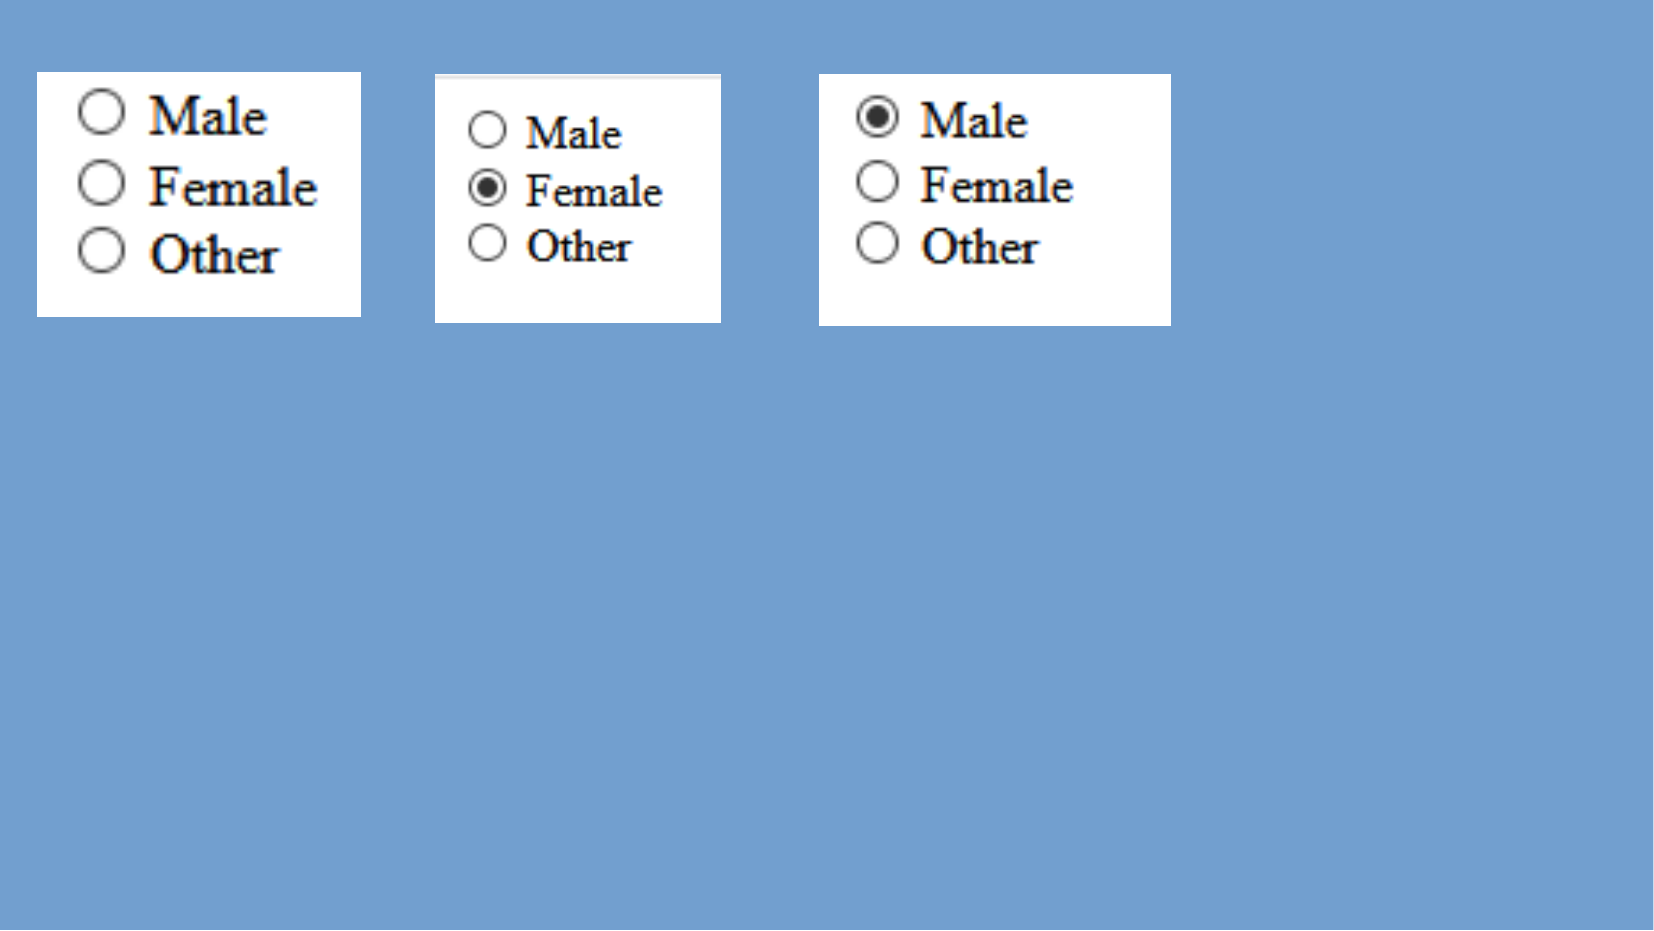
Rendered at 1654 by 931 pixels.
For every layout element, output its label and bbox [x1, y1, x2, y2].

picture [37, 72, 361, 317]
picture [435, 74, 721, 323]
picture [819, 74, 1171, 326]
